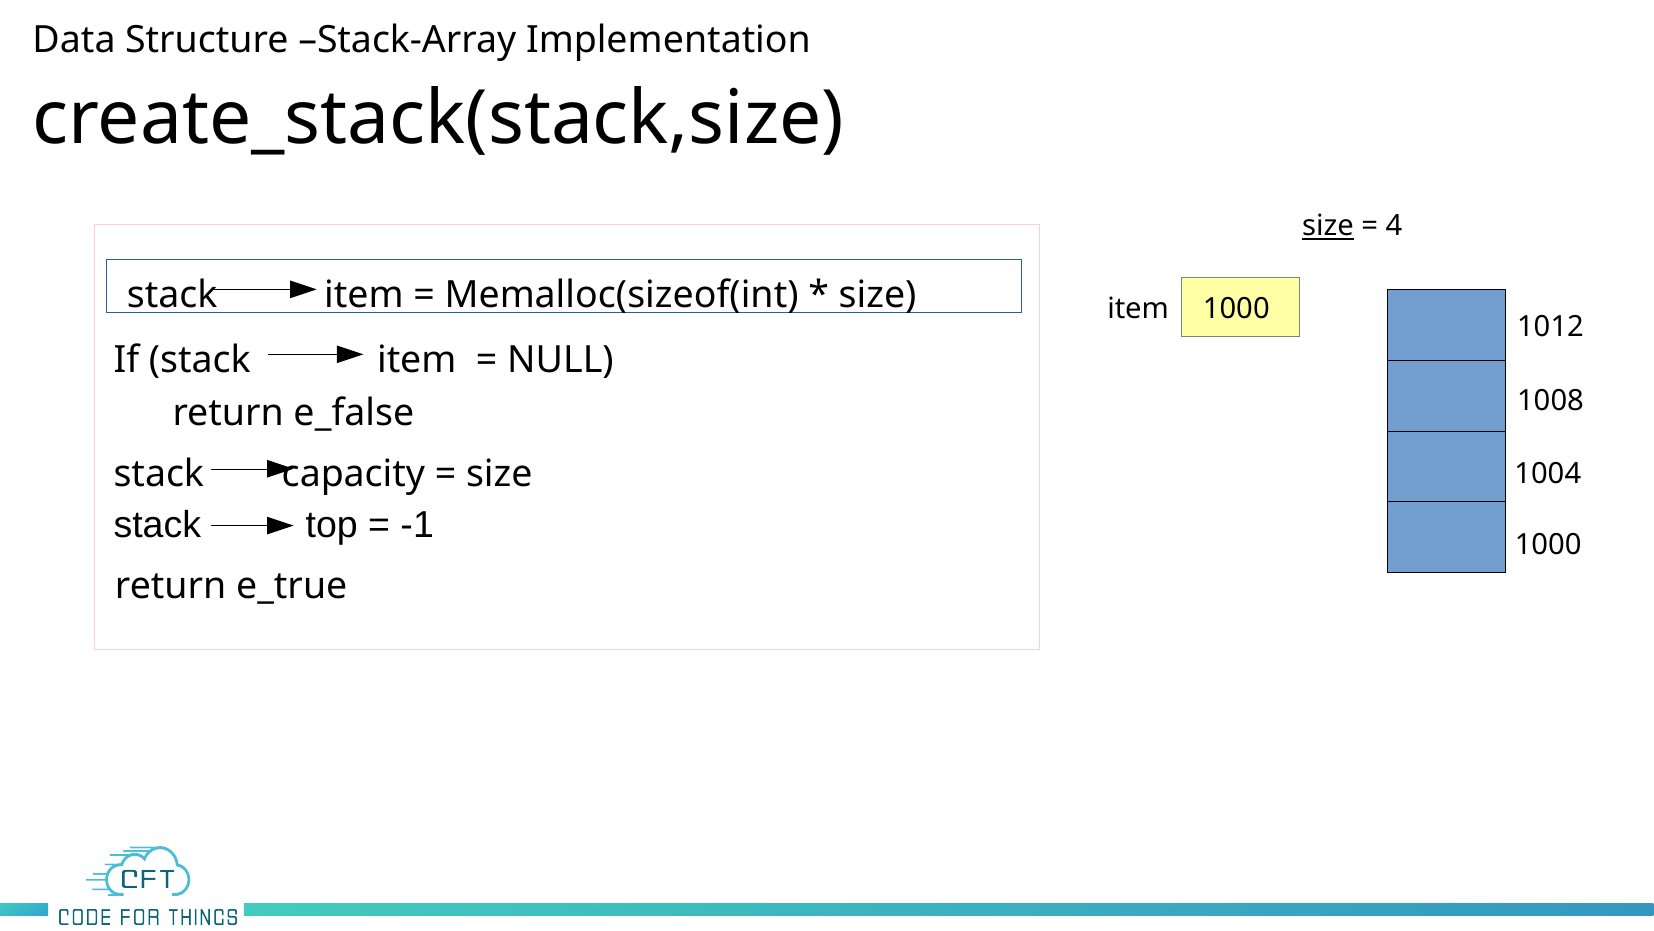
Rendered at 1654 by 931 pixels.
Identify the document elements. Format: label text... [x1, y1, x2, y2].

text_box return e_false [157, 384, 445, 437]
picture [59, 846, 237, 925]
text_box 1012 [1506, 297, 1621, 355]
text_box 1008 [1506, 372, 1621, 429]
text_box 1000 [1506, 515, 1619, 573]
text_box [94, 224, 1040, 650]
text_box [1387, 289, 1506, 573]
text_box return e_true [100, 551, 376, 610]
text_box stack capacity = size [98, 439, 611, 498]
text_box 1000 [1180, 279, 1300, 337]
title Data Structure –Stack-Array Implementation create_stack(stack,size) [32, 12, 1184, 166]
text_box stack top = -1 [98, 496, 450, 553]
text_box 1004 [1506, 445, 1619, 502]
text_box stack item = Memalloc(sizeof(int) * size) [112, 259, 1087, 362]
text_box size = 4 [1287, 197, 1483, 254]
text_box item [1092, 279, 1180, 329]
text_box If (stack item = NULL) [98, 324, 737, 384]
